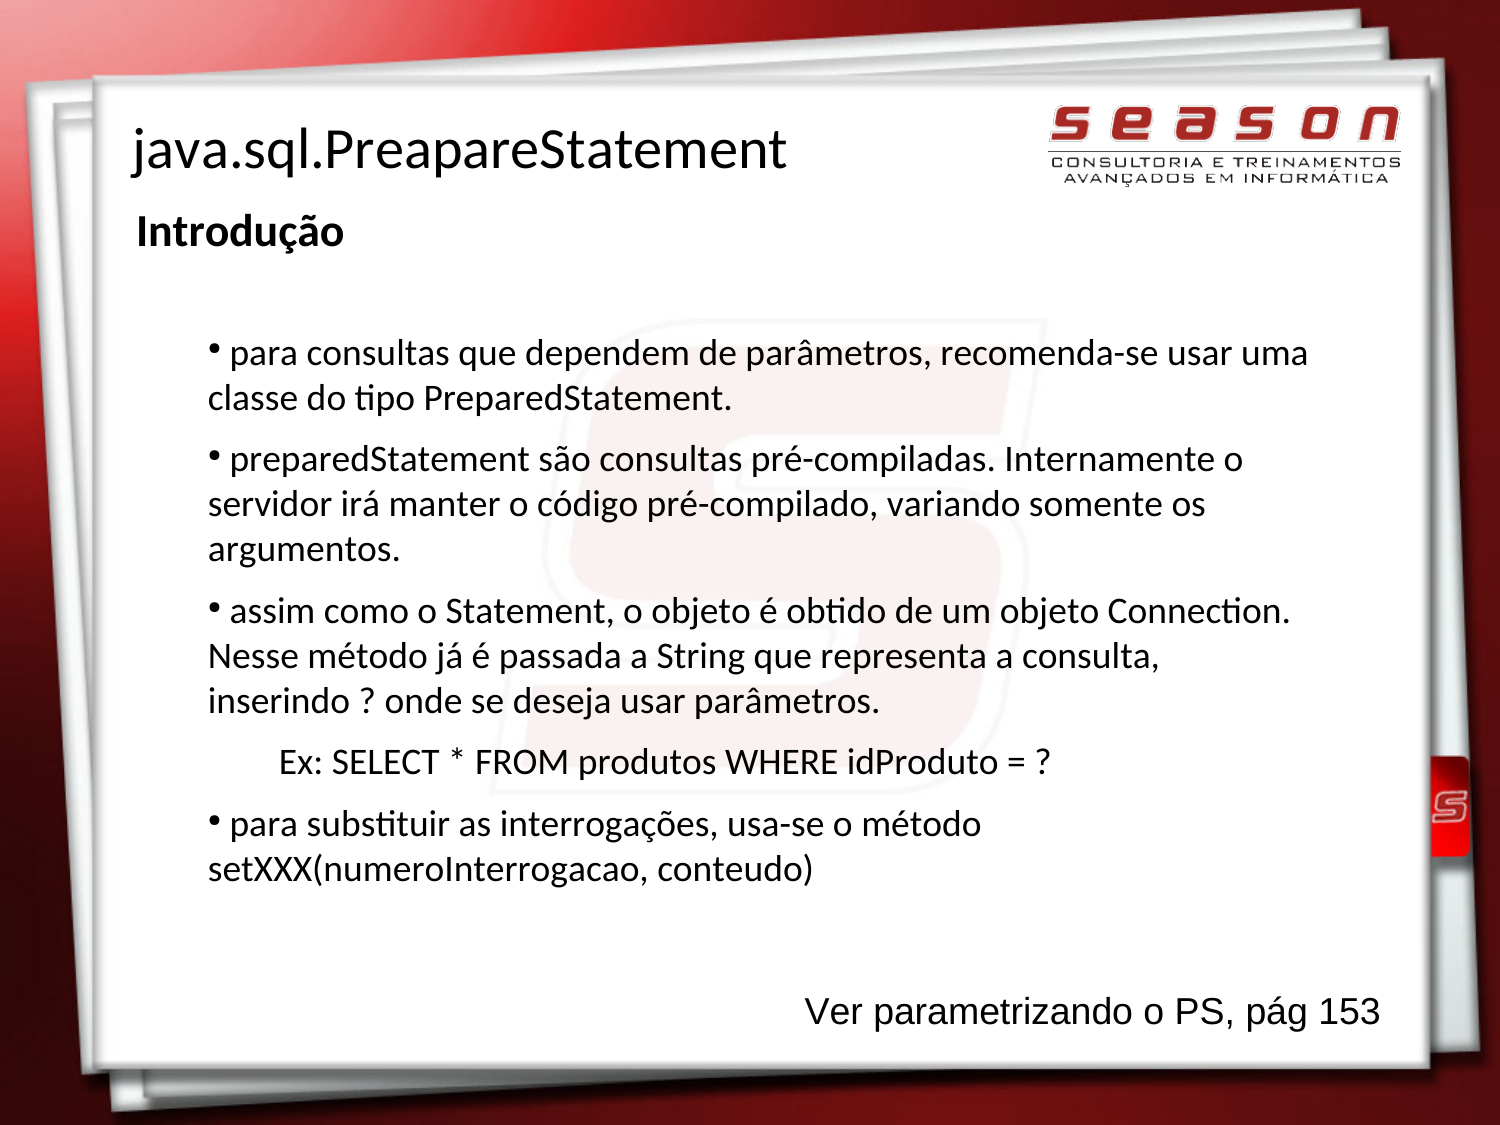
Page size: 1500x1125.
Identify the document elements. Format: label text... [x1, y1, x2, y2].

text_box para consultas que dependem de parâmetros, recomenda-se usar uma classe do tipo PreparedStatement. preparedStatement são consultas pré-compiladas. Internamente o servidor irá manter o código pré-compilado, variando somente os argumentos. assim como o Statement, o objeto é obtido de um objeto Connection. Nesse método já é passada a String que representa a consulta, inserindo ? onde se deseja usar parâmetros. Ex: SELECT * FROM produtos WHERE idProduto = ? para substituir as interrogações, usa-se o método setXXX(numeroInterrogacao, conteudo) [207, 283, 1328, 934]
text_box Ver parametrizando o PS, pág 153 [708, 979, 1396, 1040]
text_box Introdução [119, 200, 1240, 256]
picture [0, 0, 1500, 1125]
title java.sql.PreapareStatement [118, 33, 1394, 257]
